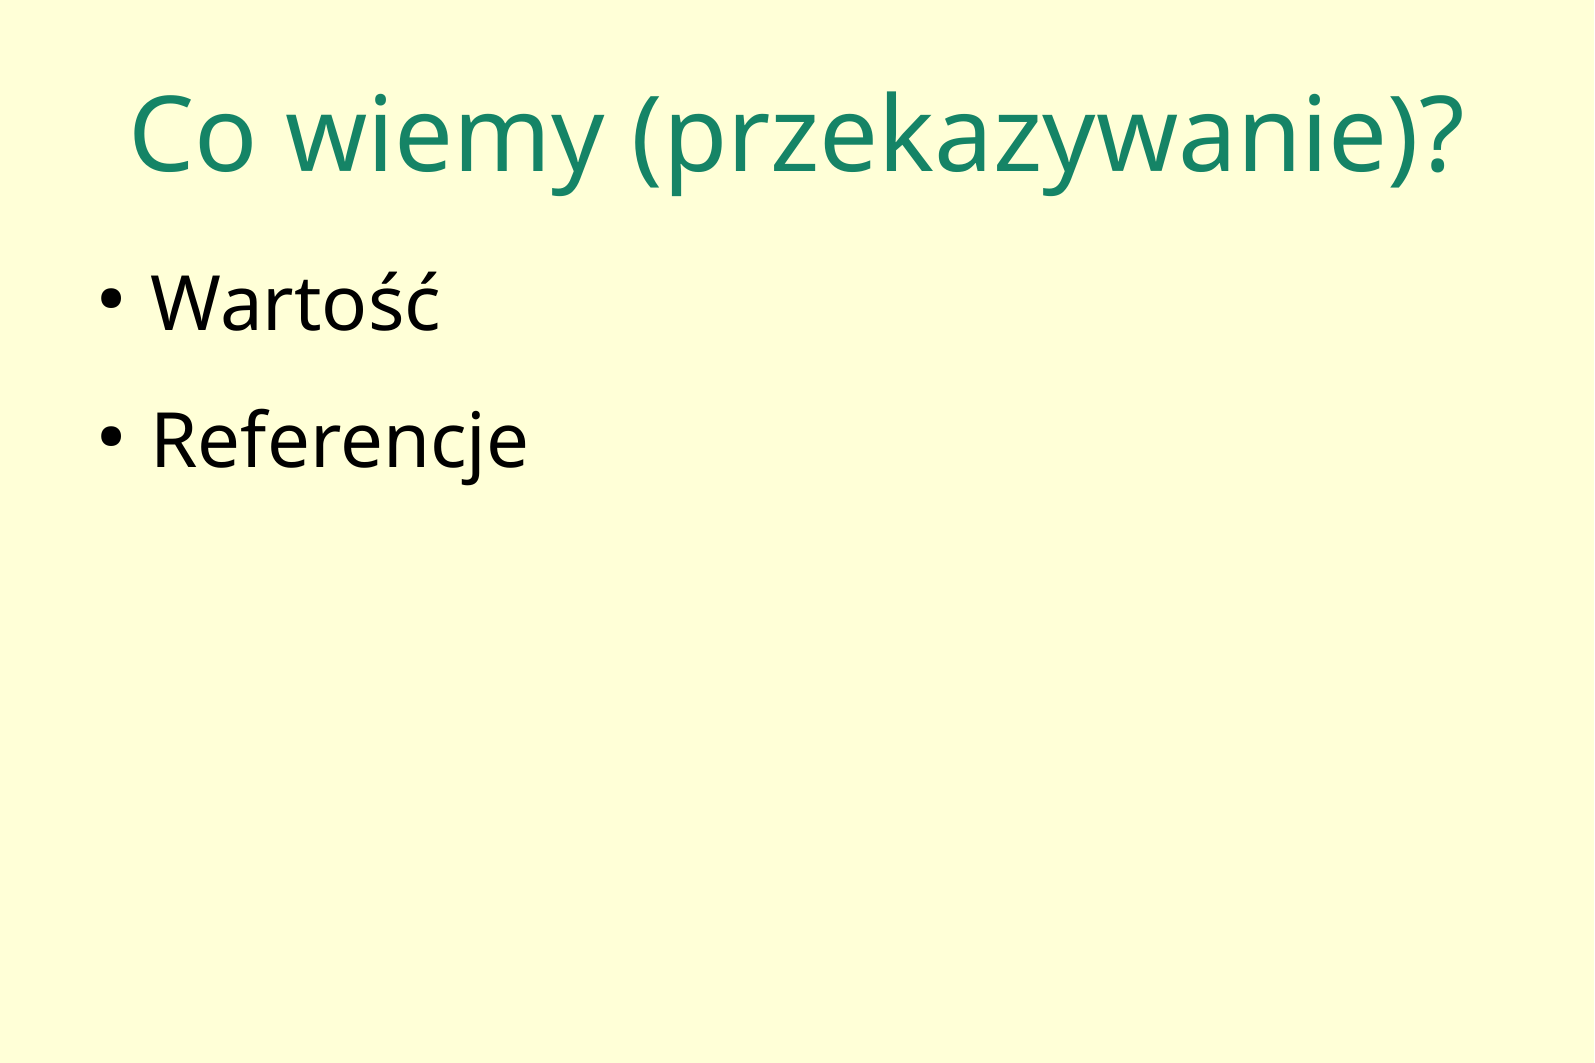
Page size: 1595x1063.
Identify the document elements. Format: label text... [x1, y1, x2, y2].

title Co wiemy (przekazywanie)? [79, 42, 1515, 220]
list Wartość Referencje [79, 248, 1515, 866]
